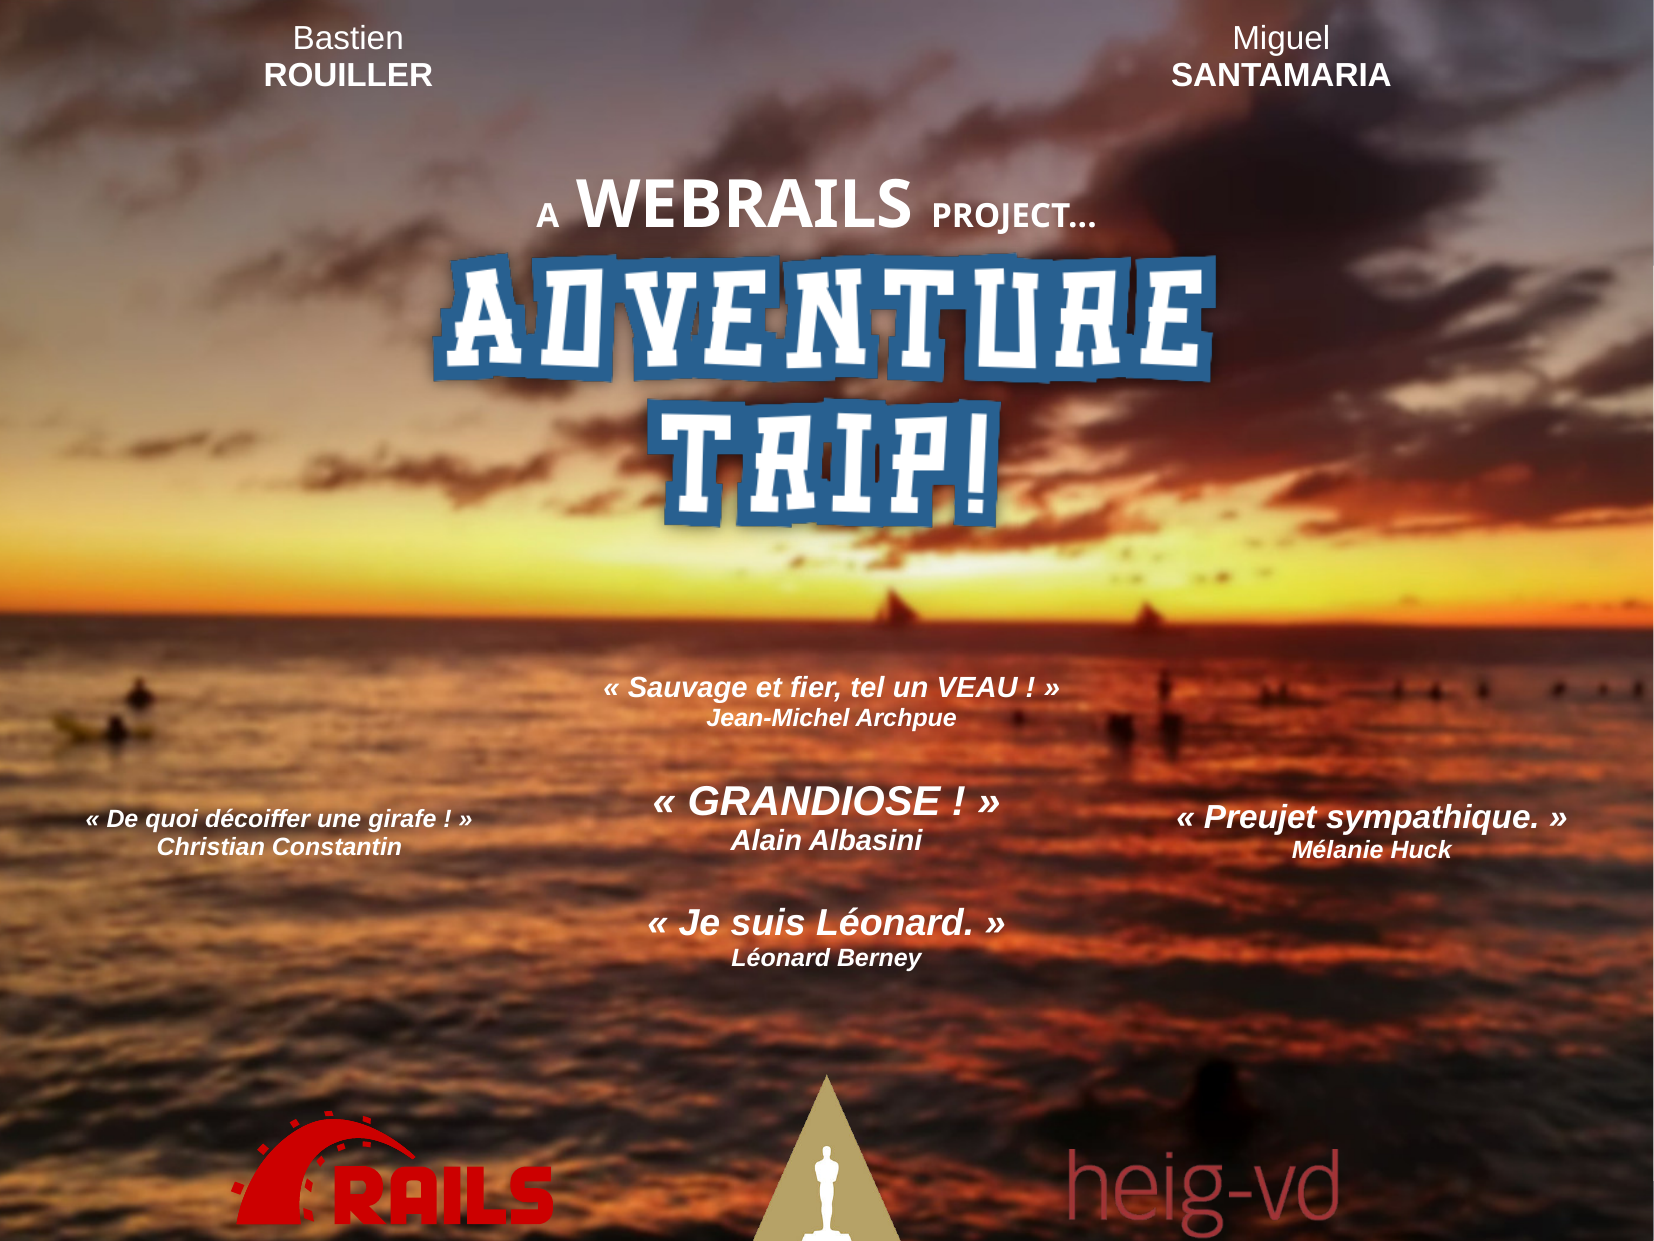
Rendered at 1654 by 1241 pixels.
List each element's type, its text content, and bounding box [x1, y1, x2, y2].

text_box Miguel SANTAMARIA [1139, 11, 1424, 153]
text_box « Sauvage et fier, tel un VEAU ! » Jean-Michel Archpue [588, 663, 1076, 740]
text_box Bastien ROUILLER [230, 11, 467, 102]
text_box « De quoi décoiffer une girafe ! » Christian Constantin [70, 797, 489, 869]
text_box « Je suis Léonard. » Léonard Berney [632, 893, 1021, 979]
text_box « GRANDIOSE ! » Alain Albasini [637, 769, 1016, 865]
text_box A WEBRAILS PROJECT... [521, 148, 1154, 243]
picture [0, 0, 1654, 1241]
text_box « Preujet sympathique. » Mélanie Huck [1161, 791, 1583, 872]
